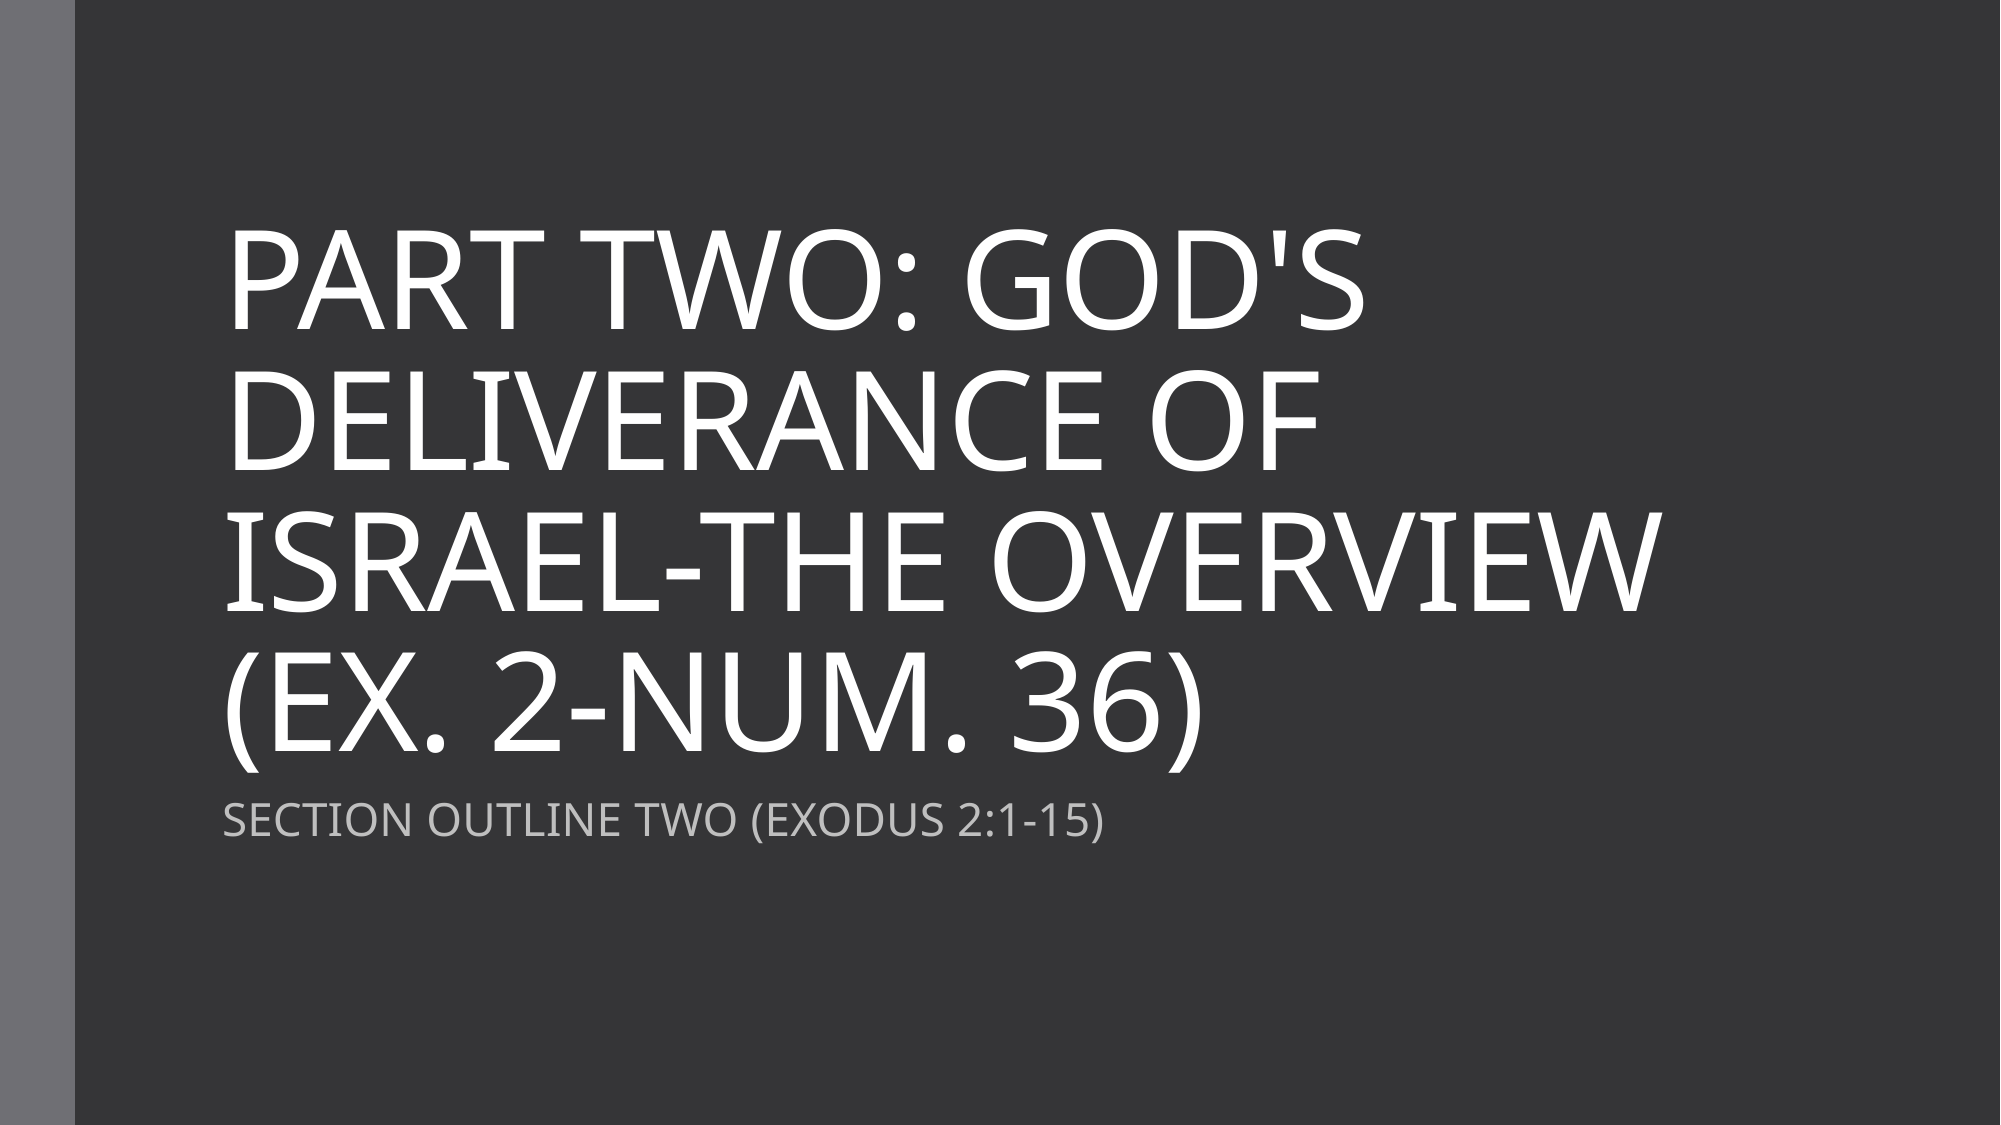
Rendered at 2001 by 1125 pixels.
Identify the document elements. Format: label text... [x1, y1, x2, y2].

title PART TWO: GOD'S DELIVERANCE OF ISRAEL-THE OVERVIEW (EX. 2-NUM. 36) [206, 124, 1752, 787]
subtitle SECTION OUTLINE TWO (EXODUS 2:1-15) [206, 787, 1752, 1066]
